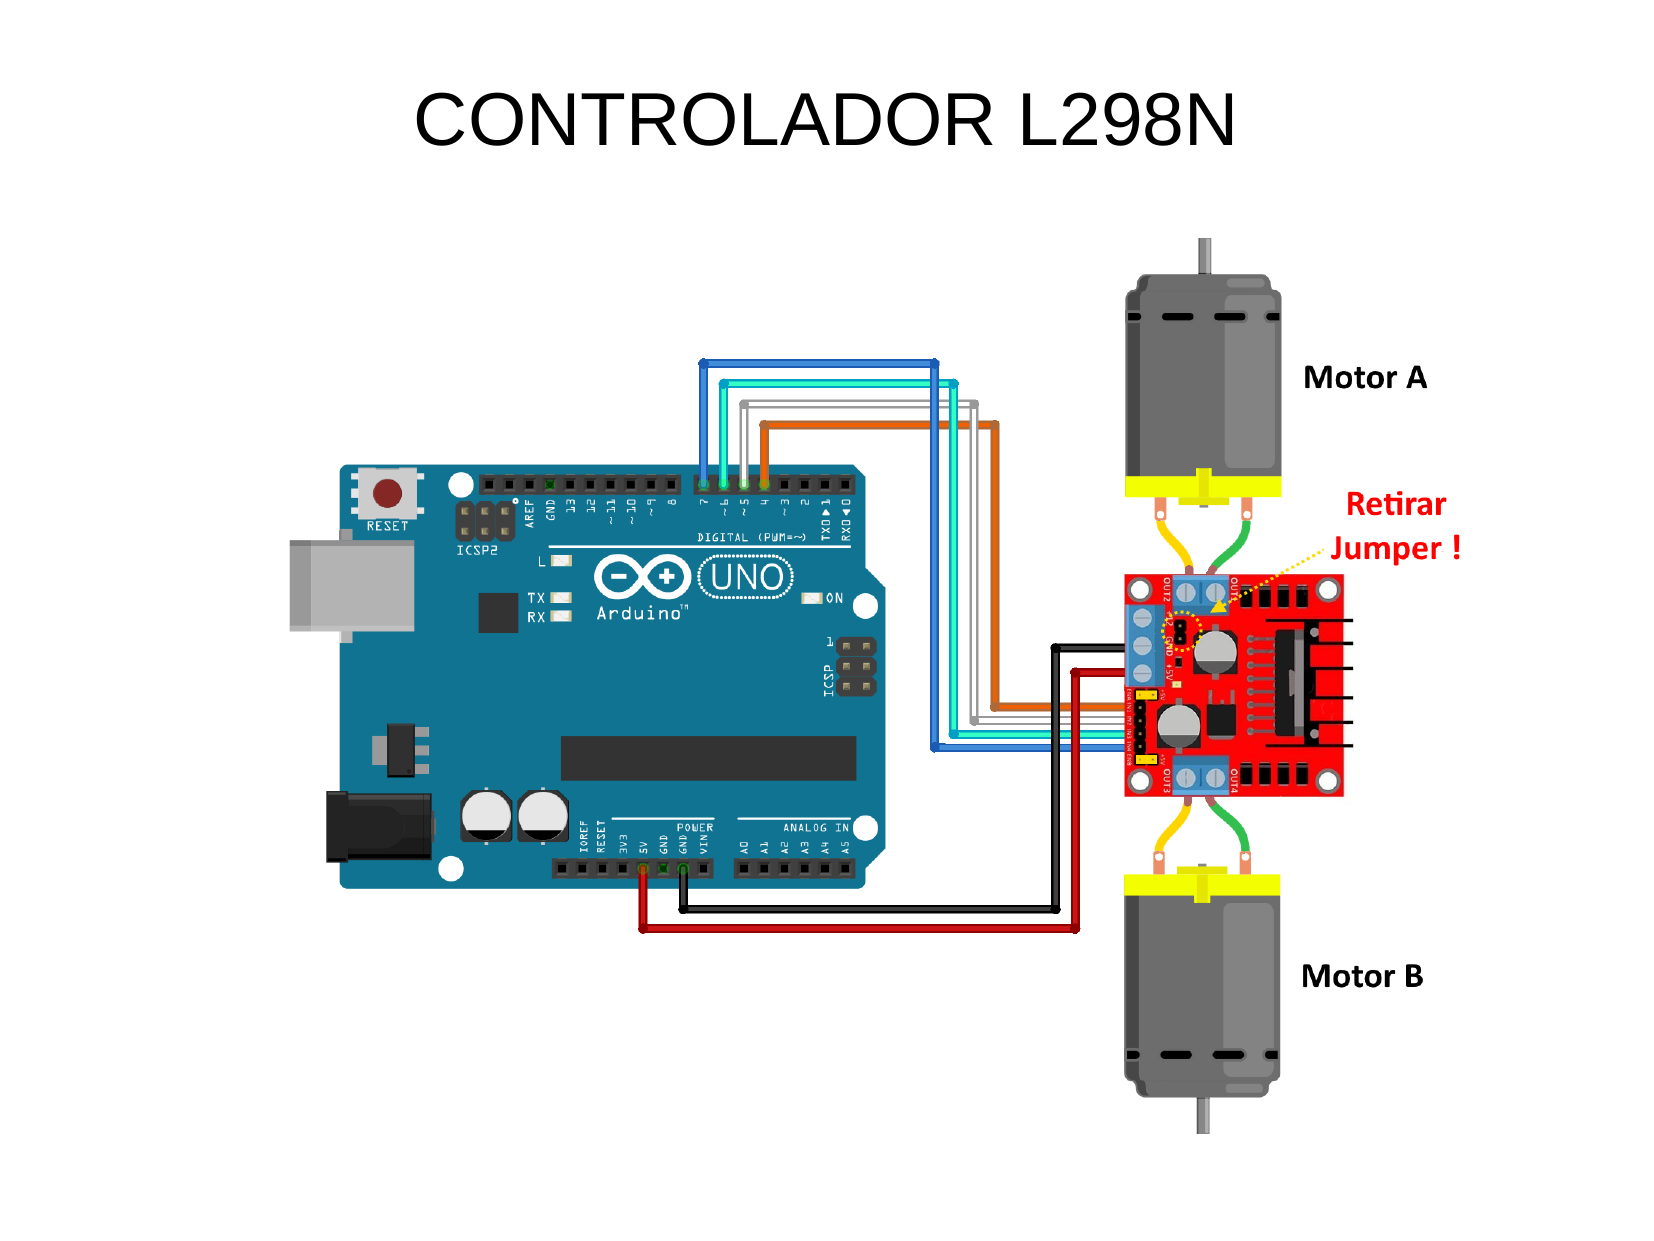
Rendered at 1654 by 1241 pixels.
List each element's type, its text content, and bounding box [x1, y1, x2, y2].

title CONTROLADOR L298N [82, 49, 1571, 189]
picture [268, 224, 1489, 1137]
